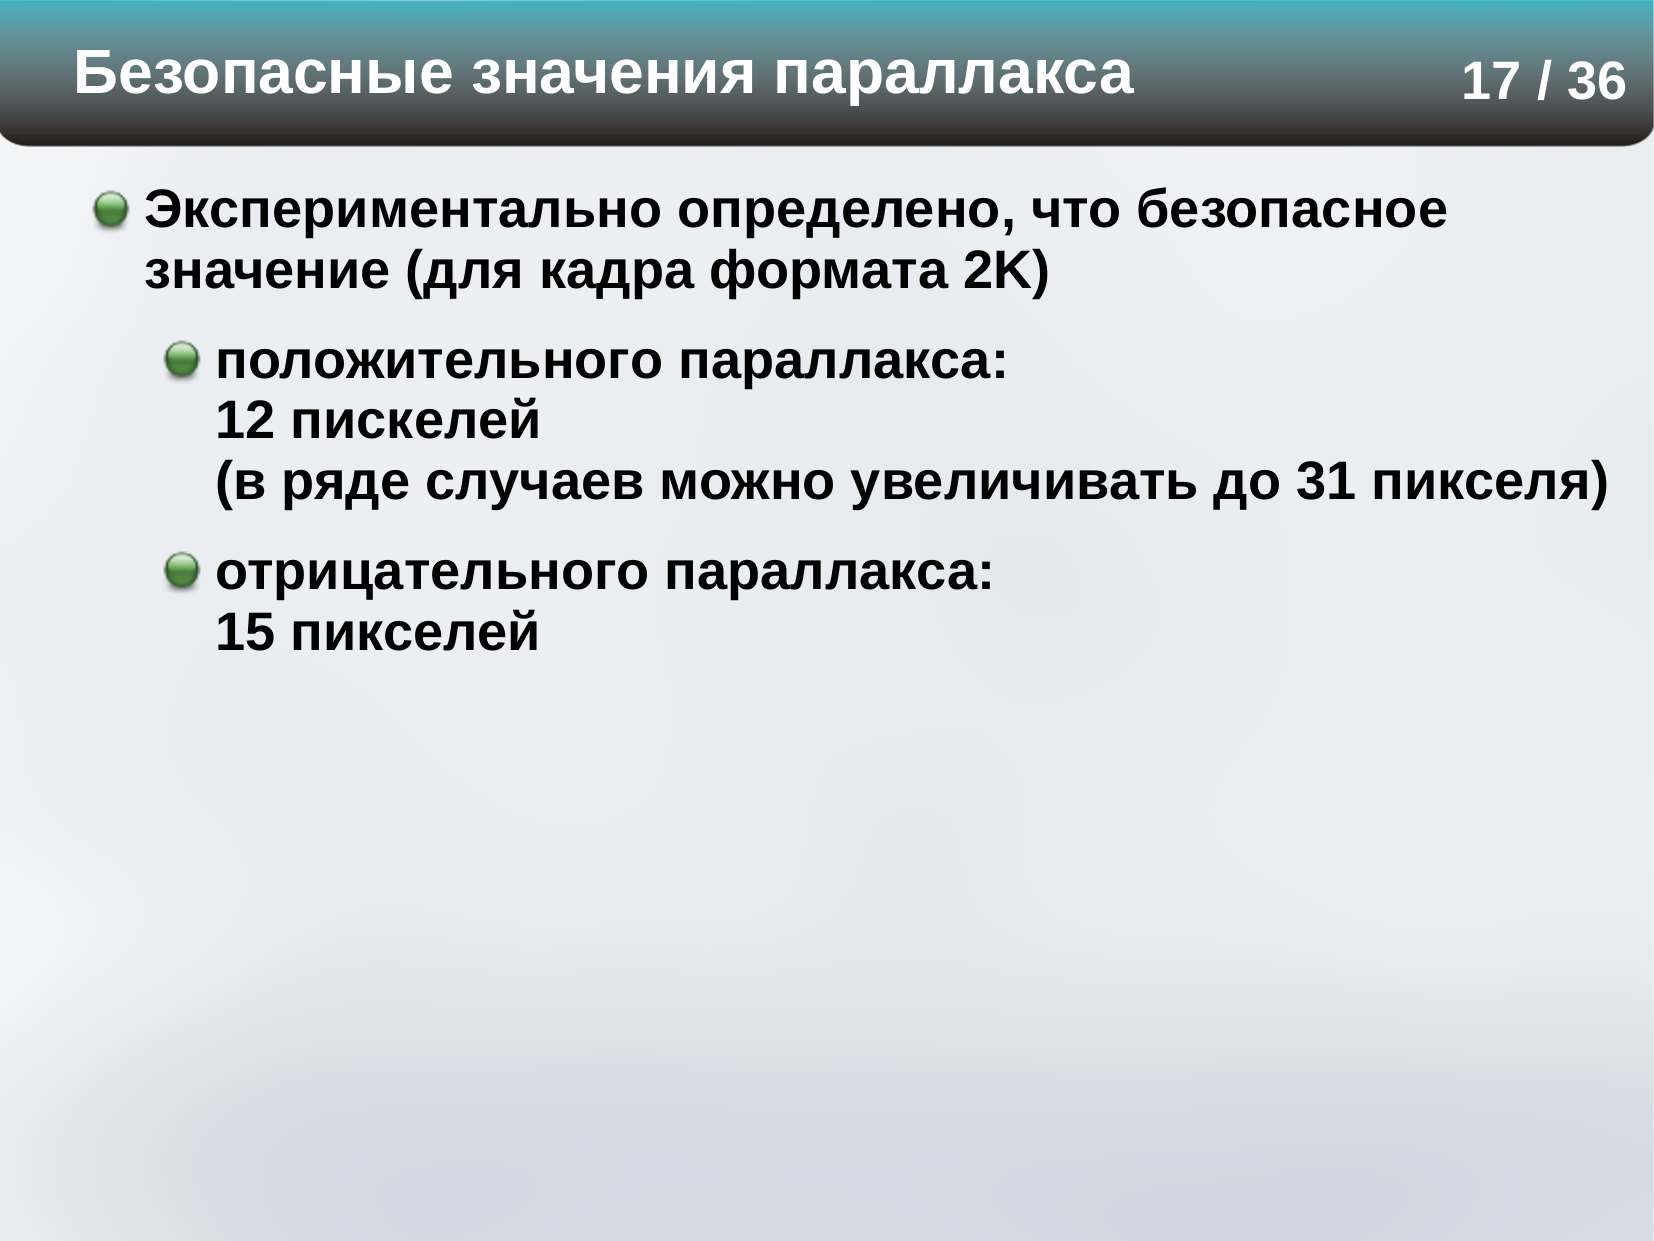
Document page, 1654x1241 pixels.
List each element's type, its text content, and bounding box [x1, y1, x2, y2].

text_box Безопасные значения параллакса [59, 29, 1359, 115]
picture [0, 0, 1654, 1241]
text_box Экспериментально определено, что безопасное значение (для кадра формата 2K) положительного параллакса: 12 пискелей (в ряде случаев можно увеличивать до 31 пикселя) отрицательного параллакса: 15 пикселей [70, 171, 1654, 670]
text_box 5 / 36 [1446, 42, 1654, 171]
